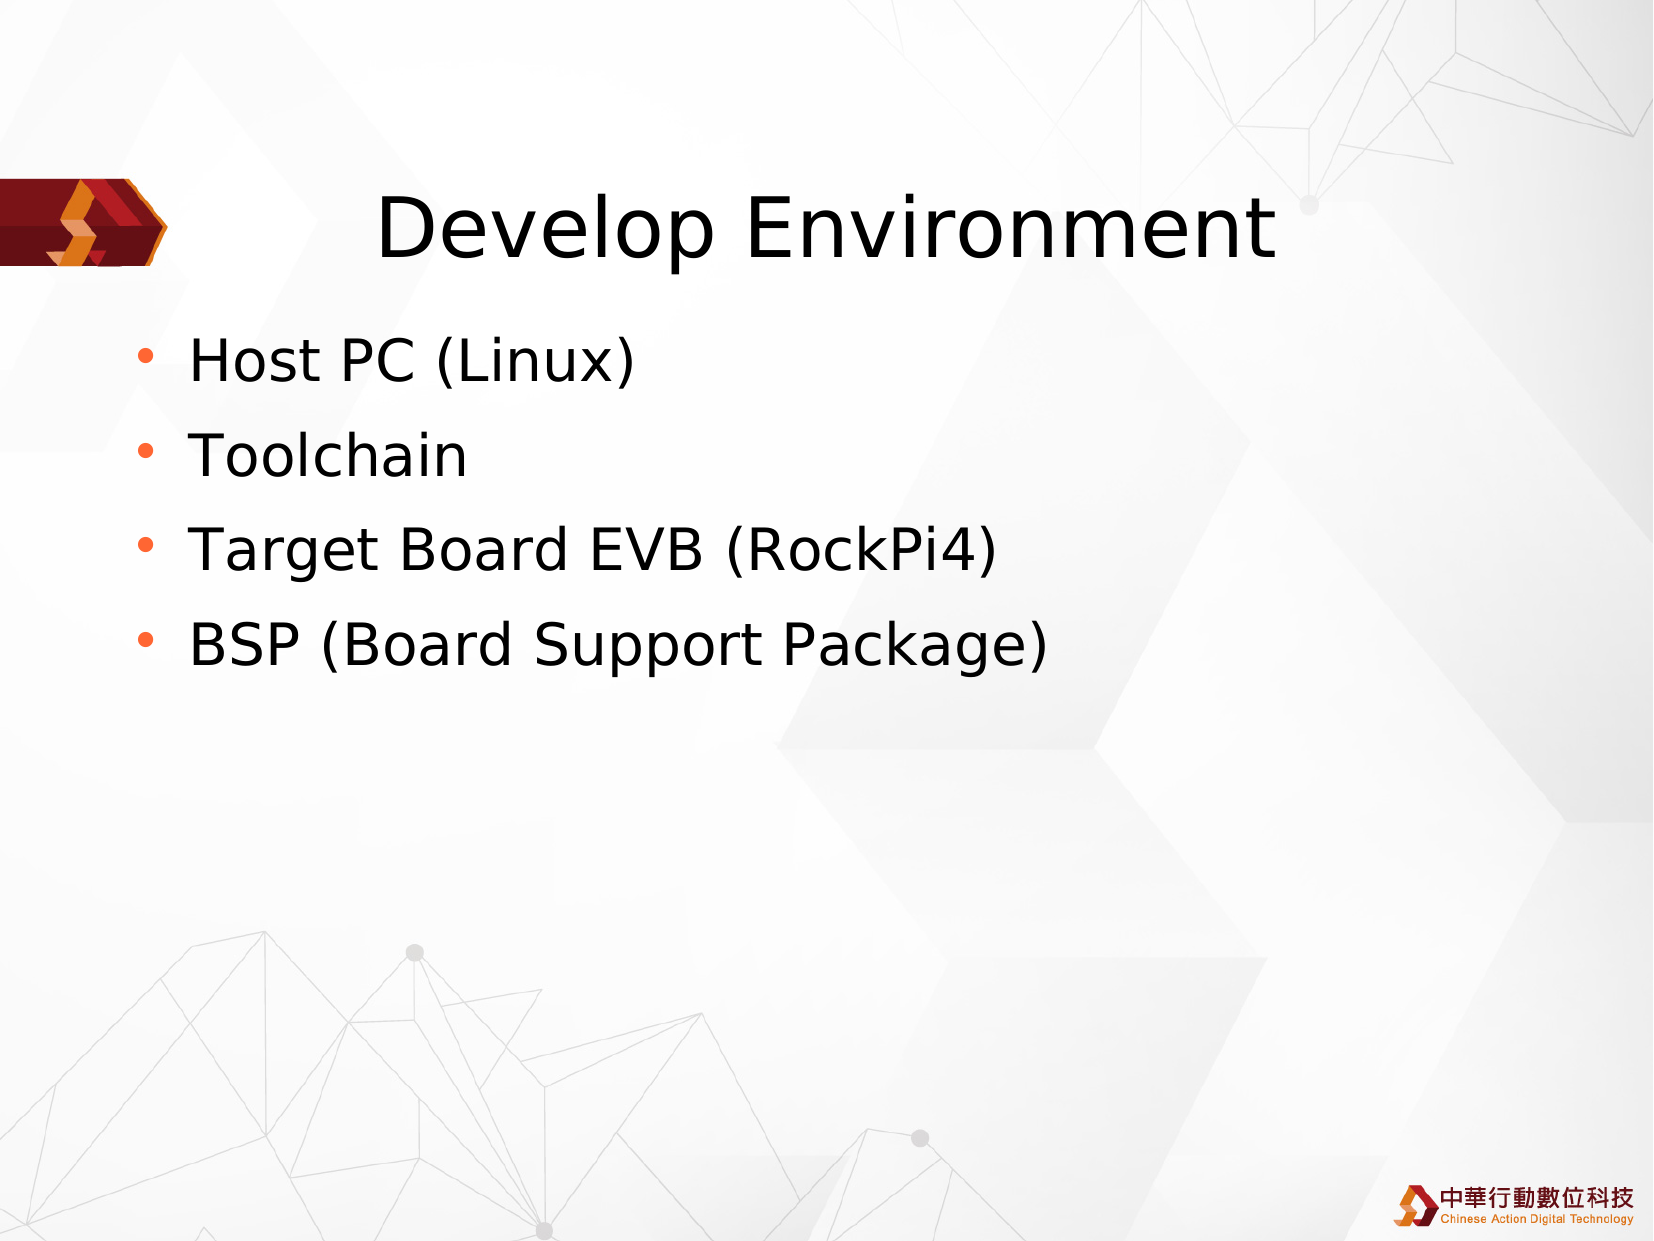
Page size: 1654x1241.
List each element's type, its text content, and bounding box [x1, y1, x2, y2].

title Develop Environment [82, 122, 1570, 331]
list Host PC (Linux) Toolchain Target Board EVB (RockPi4) BSP (Board Support Package) [118, 324, 1571, 1045]
picture [0, 0, 1654, 1241]
